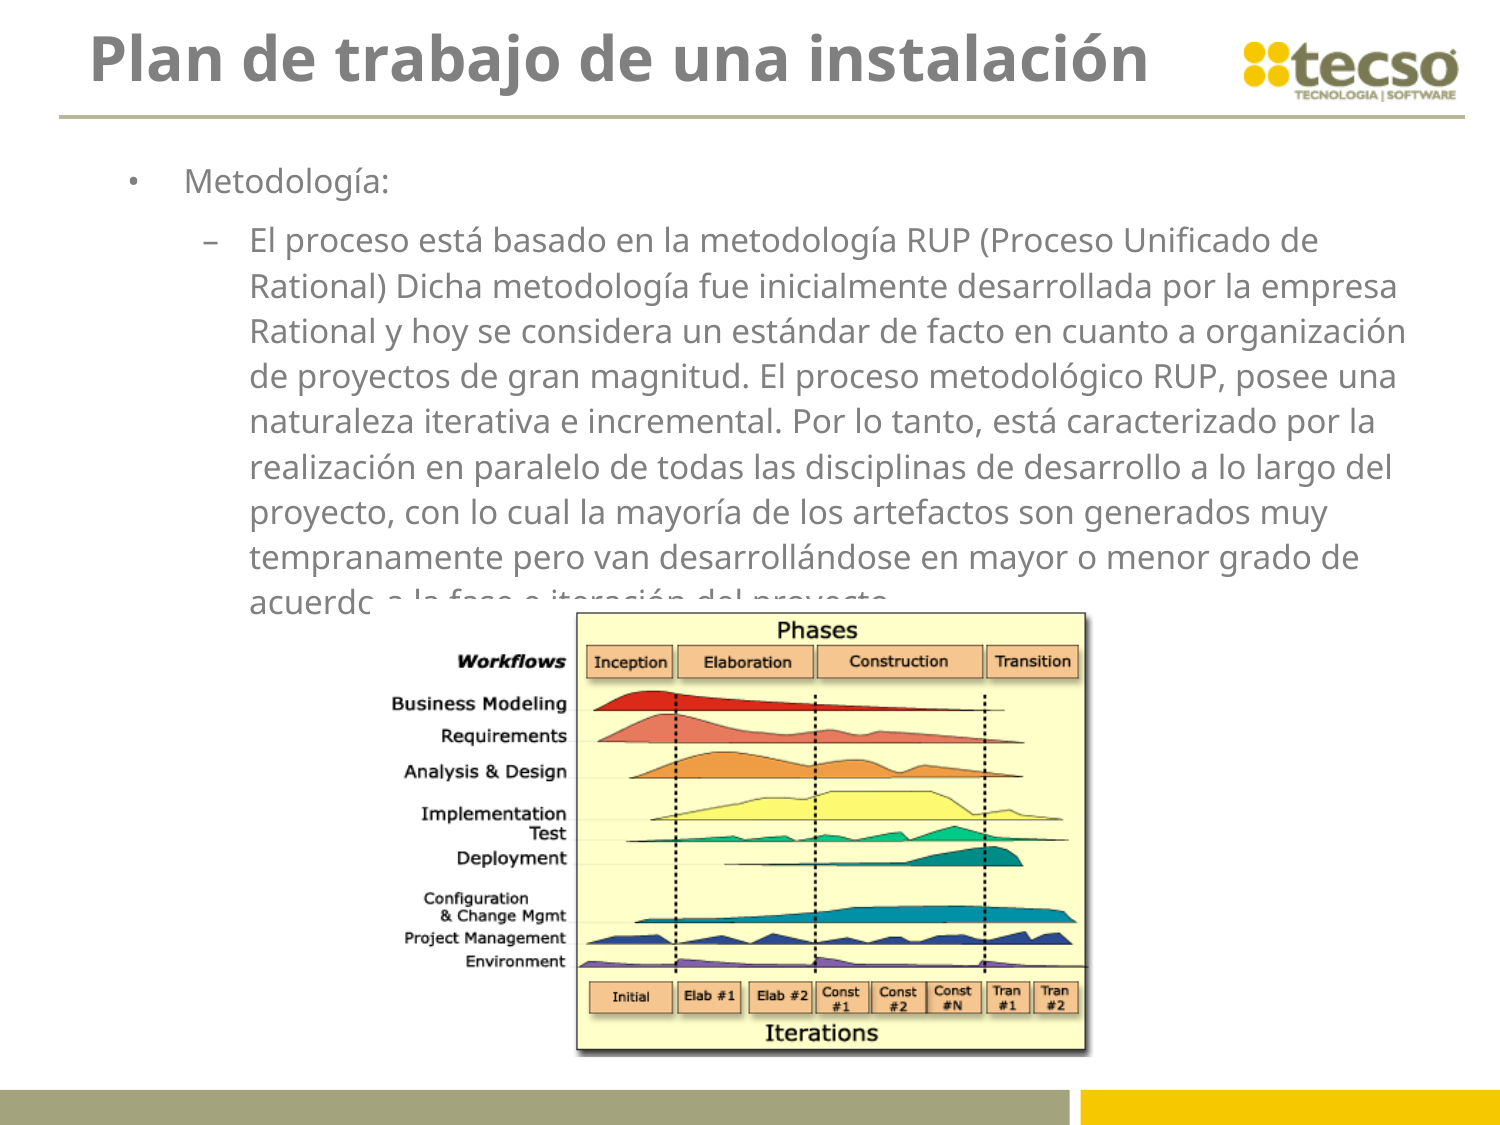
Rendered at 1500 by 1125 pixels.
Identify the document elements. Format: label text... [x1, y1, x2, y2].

title Plan de trabajo de una instalación [73, 6, 1238, 211]
list Metodología: El proceso está basado en la metodología RUP (Proceso Unificado de Rational) Dicha metodología fue inicialmente desarrollada por la empresa Rational y hoy se considera un estándar de facto en cuanto a organización de proyectos de gran magnitud. El proceso metodológico RUP, posee una naturaleza iterativa e incremental. Por lo tanto, está caracterizado por la realización en paralelo de todas las disciplinas de desarrollo a lo largo del proyecto, con lo cual la mayoría de los artefactos son generados muy tempranamente pero van desarrollándose en mayor o menor grado de acuerdo a la fase e iteración del proyecto. [112, 149, 1426, 1051]
picture [1244, 42, 1459, 102]
picture [370, 599, 1126, 1072]
